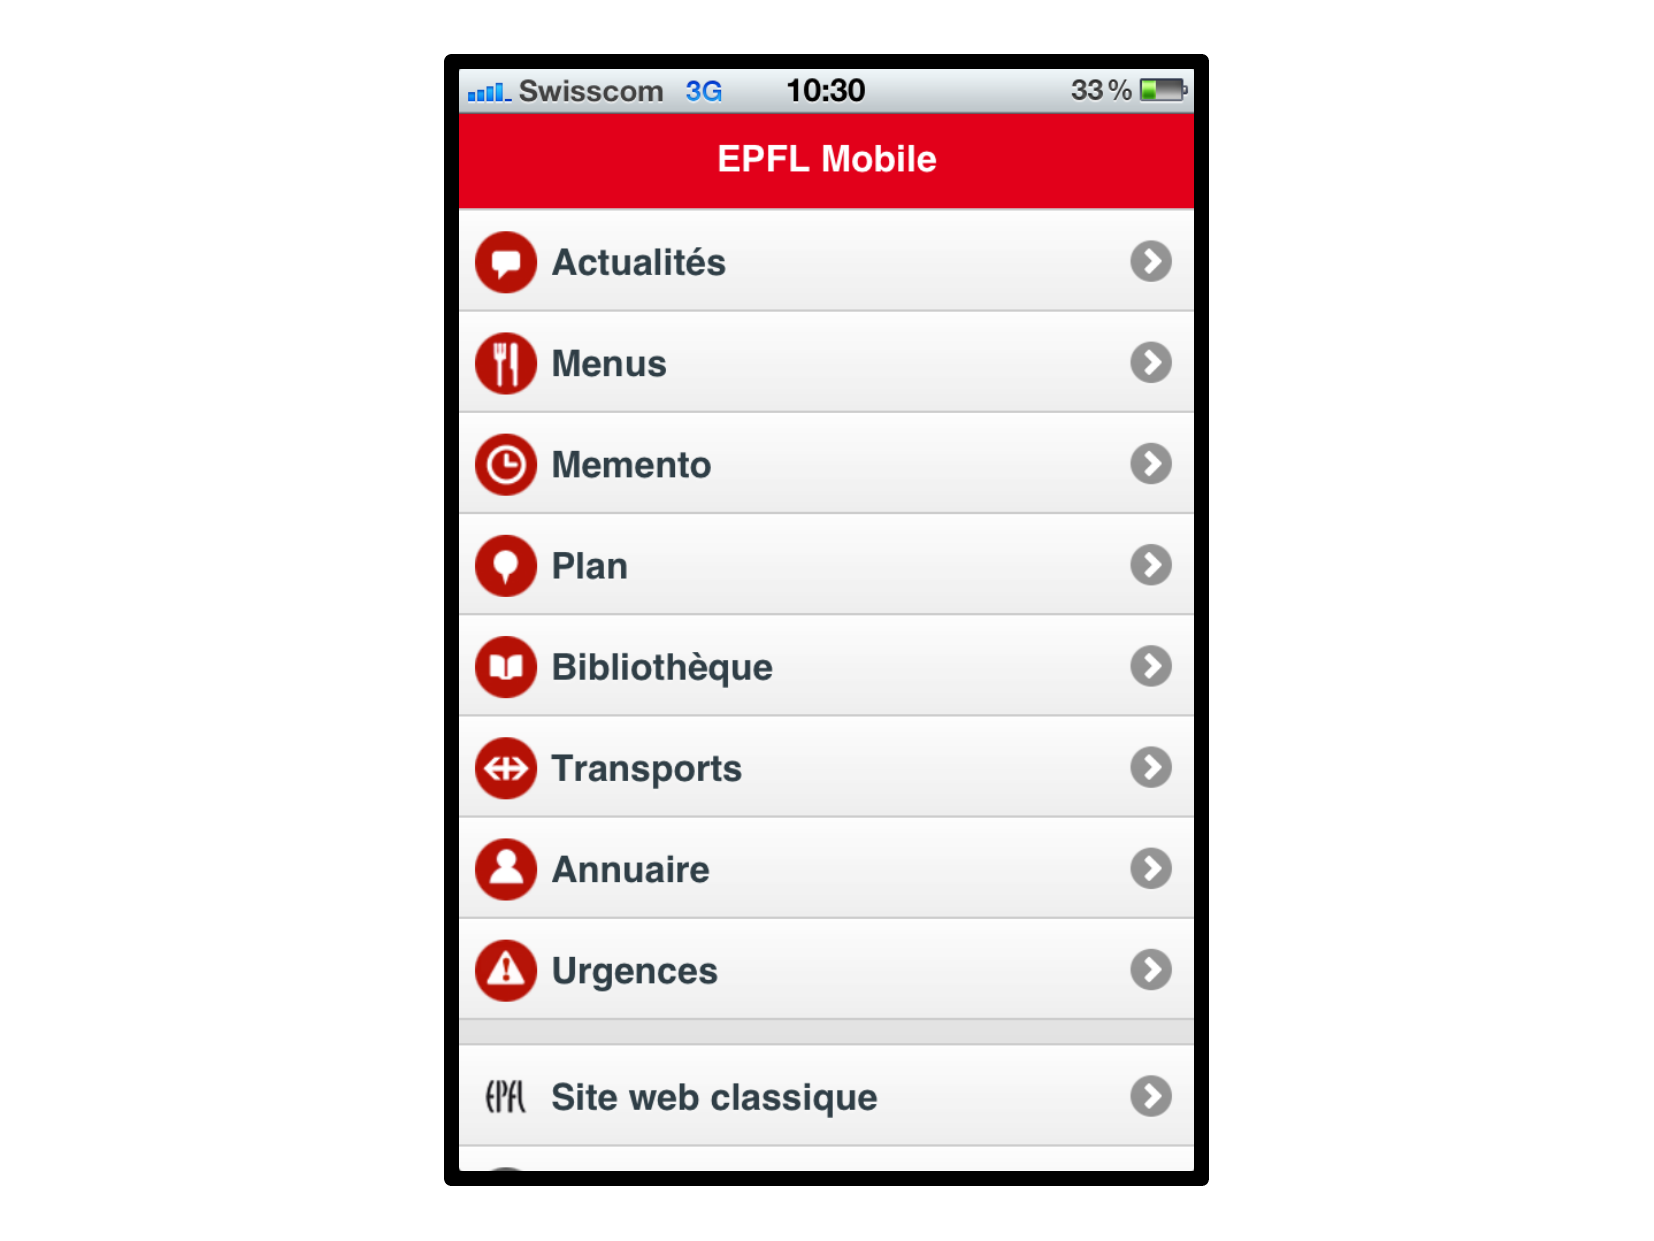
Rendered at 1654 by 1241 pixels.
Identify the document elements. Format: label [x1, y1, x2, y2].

picture [459, 68, 1195, 1172]
